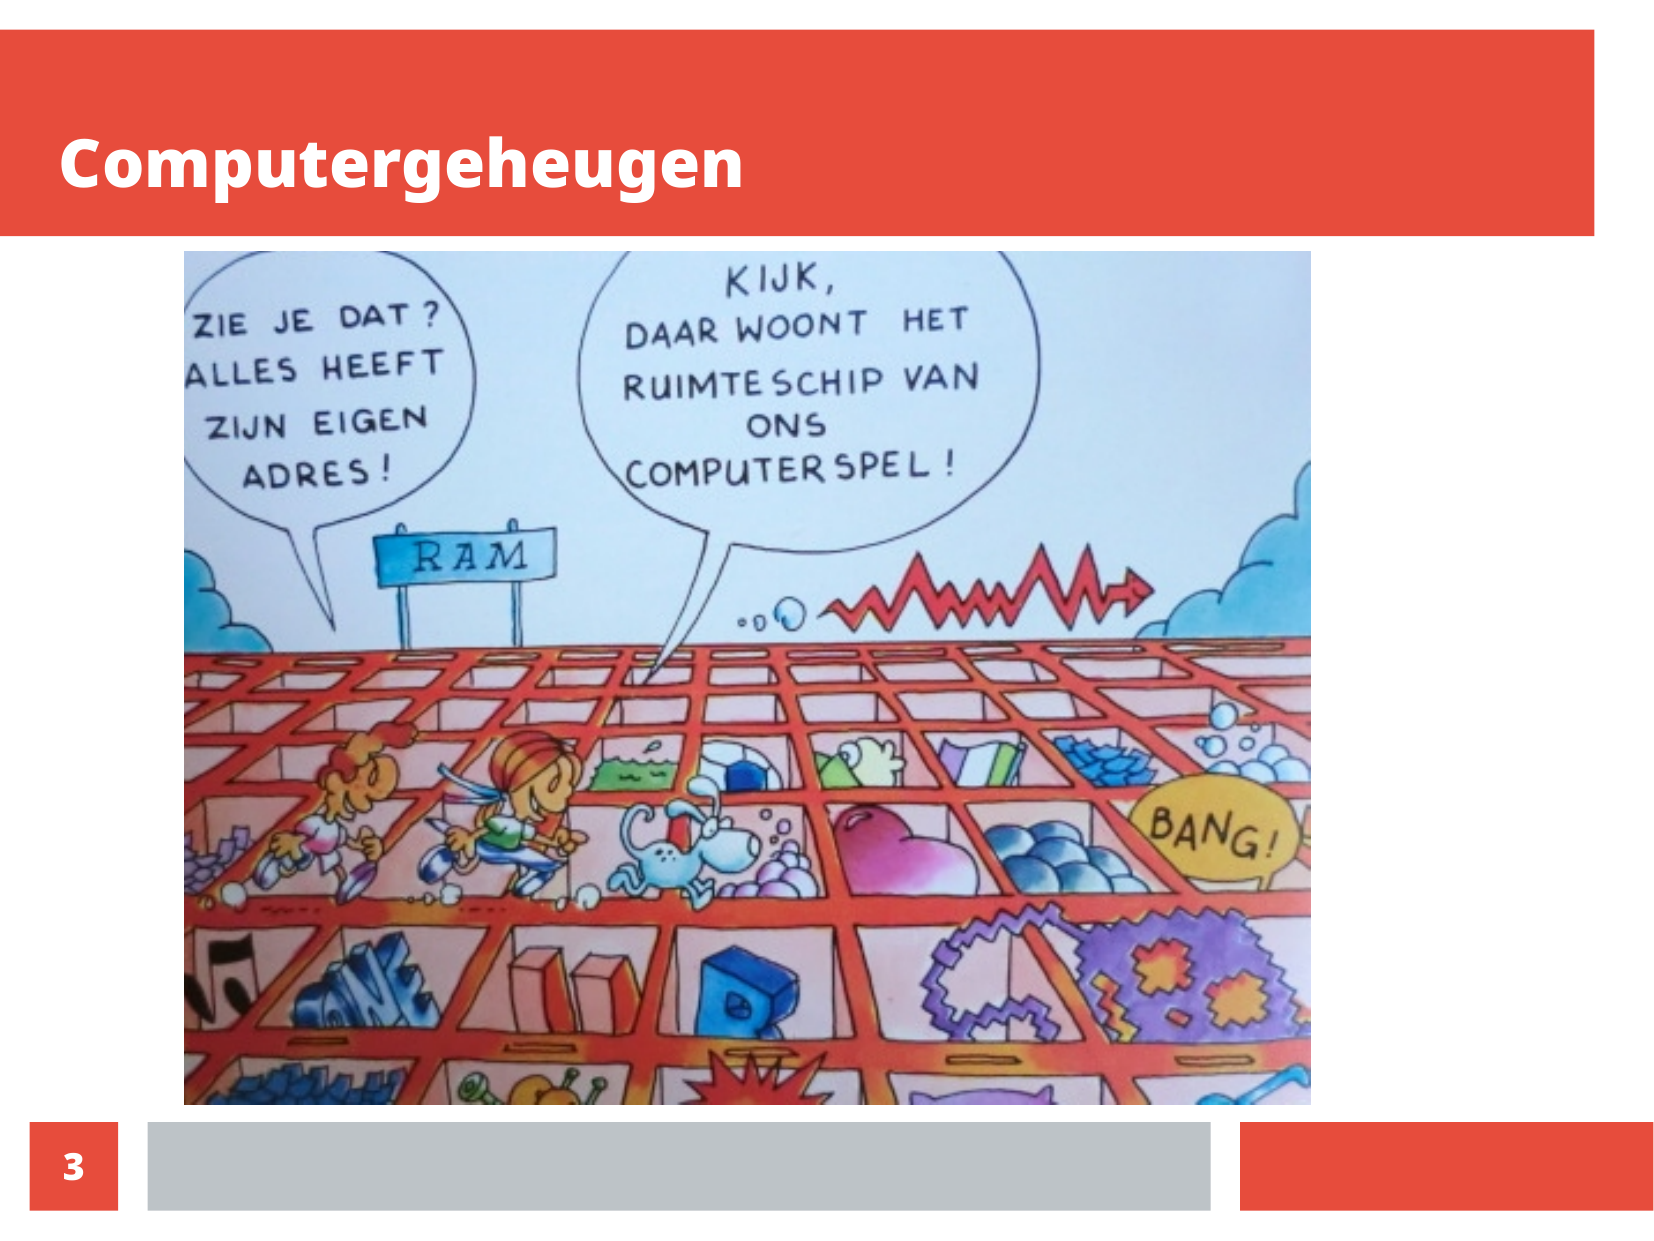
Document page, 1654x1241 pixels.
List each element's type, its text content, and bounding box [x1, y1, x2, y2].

picture [184, 251, 1311, 1105]
title Computergeheugen [59, 59, 1595, 207]
